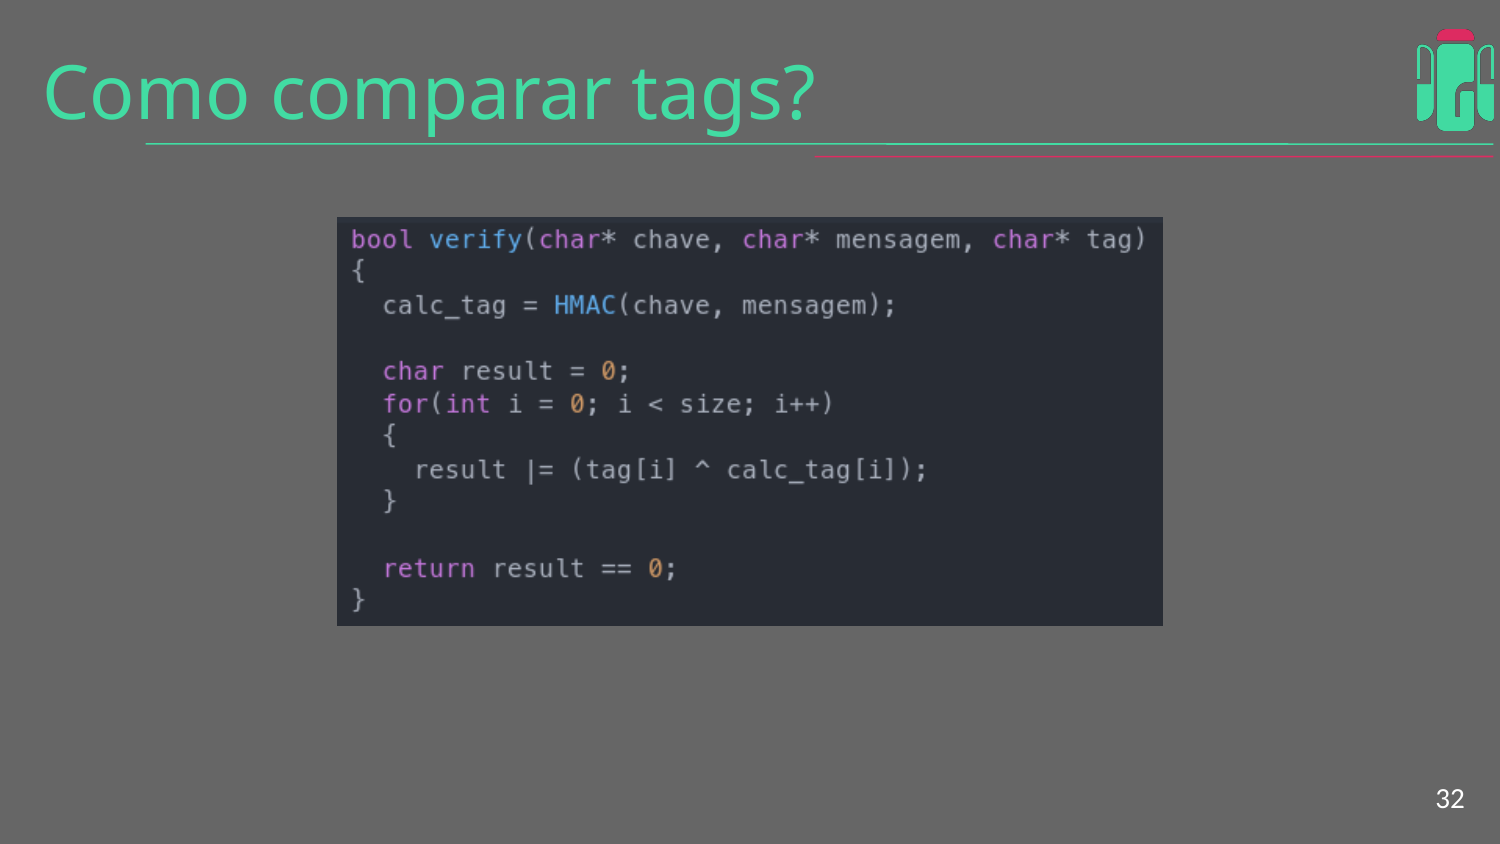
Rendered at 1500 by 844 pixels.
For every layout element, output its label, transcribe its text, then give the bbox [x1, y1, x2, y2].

picture [337, 217, 1163, 626]
picture [1417, 29, 1494, 131]
slide_number <number> [1389, 764, 1480, 830]
title Como comparar tags? [27, 29, 1374, 131]
